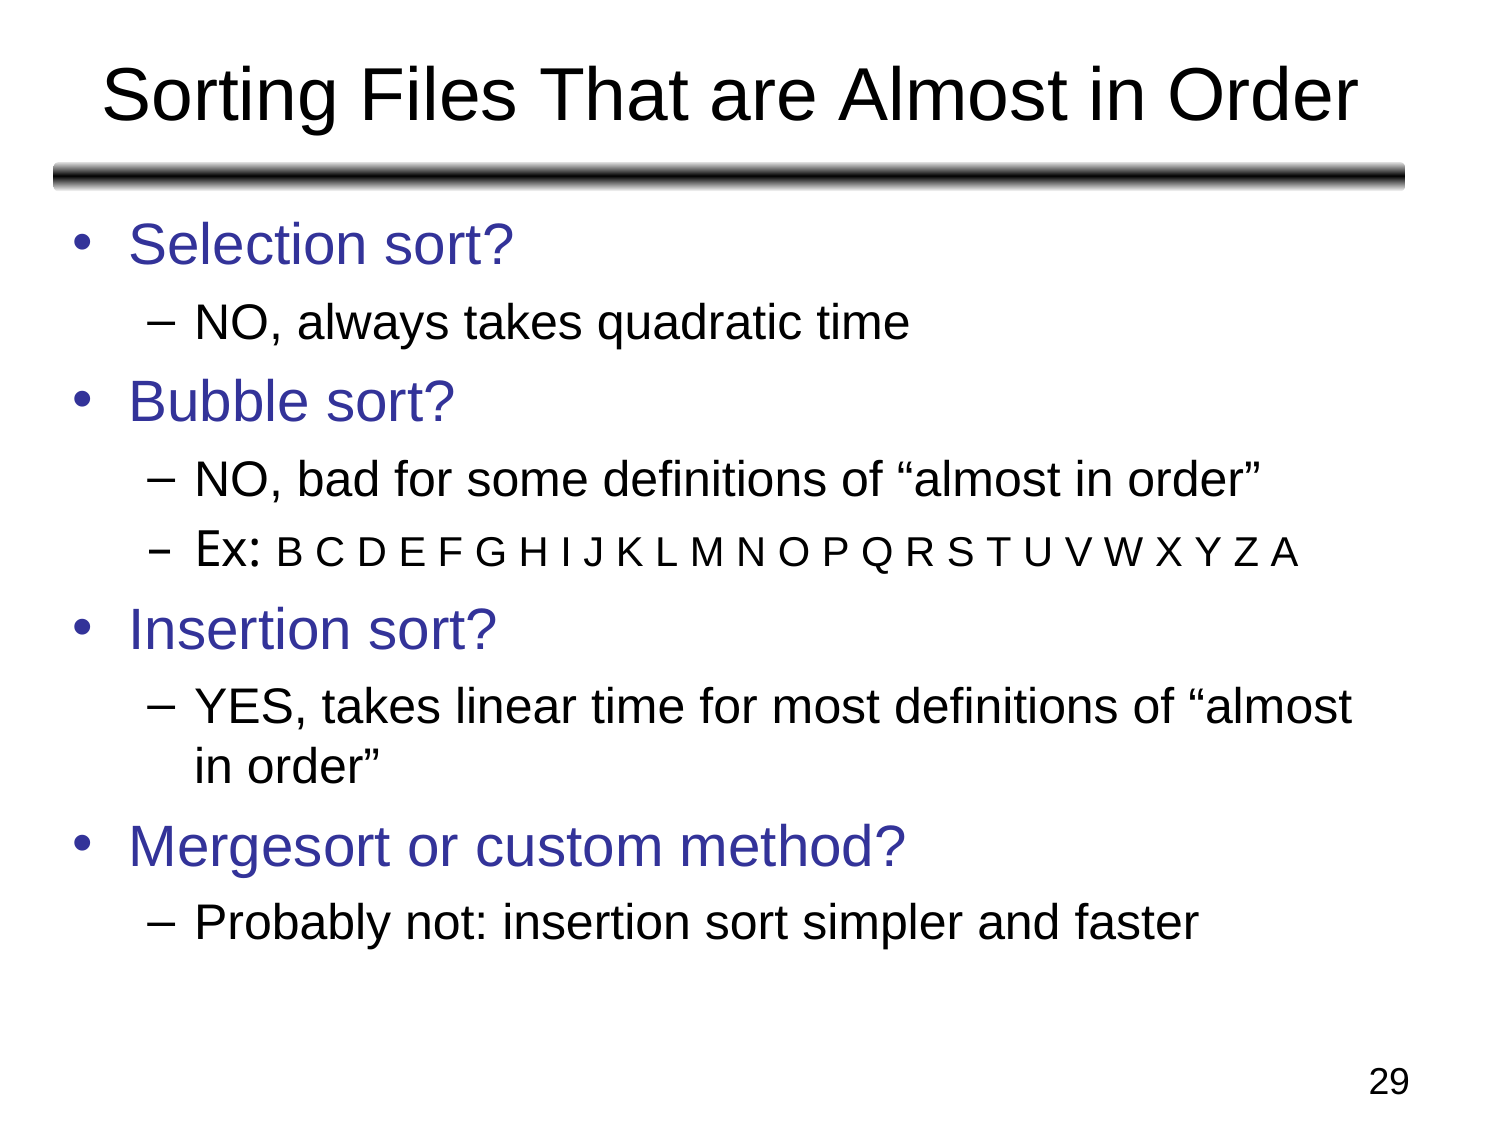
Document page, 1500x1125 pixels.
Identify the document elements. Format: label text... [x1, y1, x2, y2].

title Sorting Files That are Almost in Order [55, 16, 1406, 166]
list Selection sort? NO, always takes quadratic time Bubble sort? NO, bad for some definitions of “almost in order” Ex: B C D E F G H I J K L M N O P Q R S T U V W X Y Z A Insertion sort? YES, takes linear time for most definitions of “almost in order” Mergesort or custom method? Probably not: insertion sort simpler and faster [57, 199, 1408, 1032]
